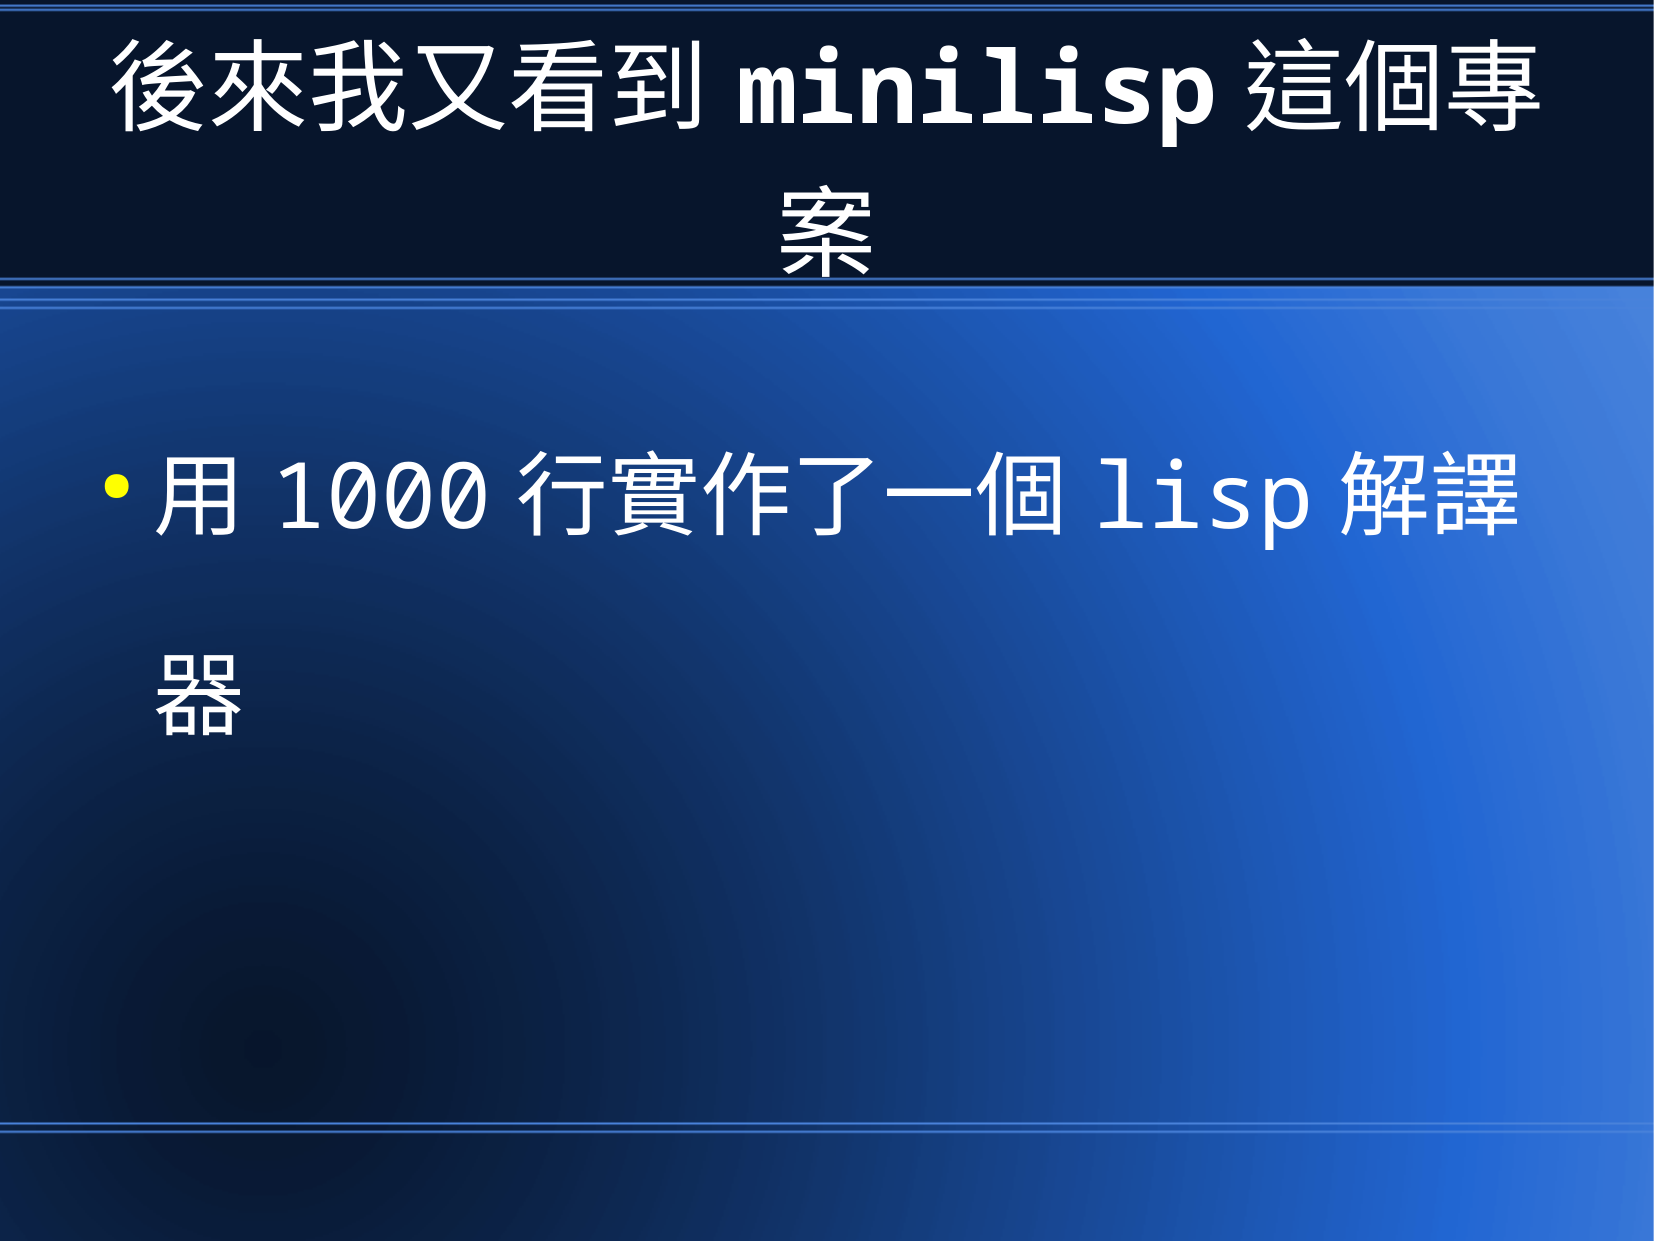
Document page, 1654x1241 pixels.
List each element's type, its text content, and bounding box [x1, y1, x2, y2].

title 後來我又看到minilisp這個專案 [82, 49, 1571, 257]
list 用1000行實作了一個lisp解譯器 [82, 355, 1571, 1241]
picture [0, 0, 1654, 1241]
